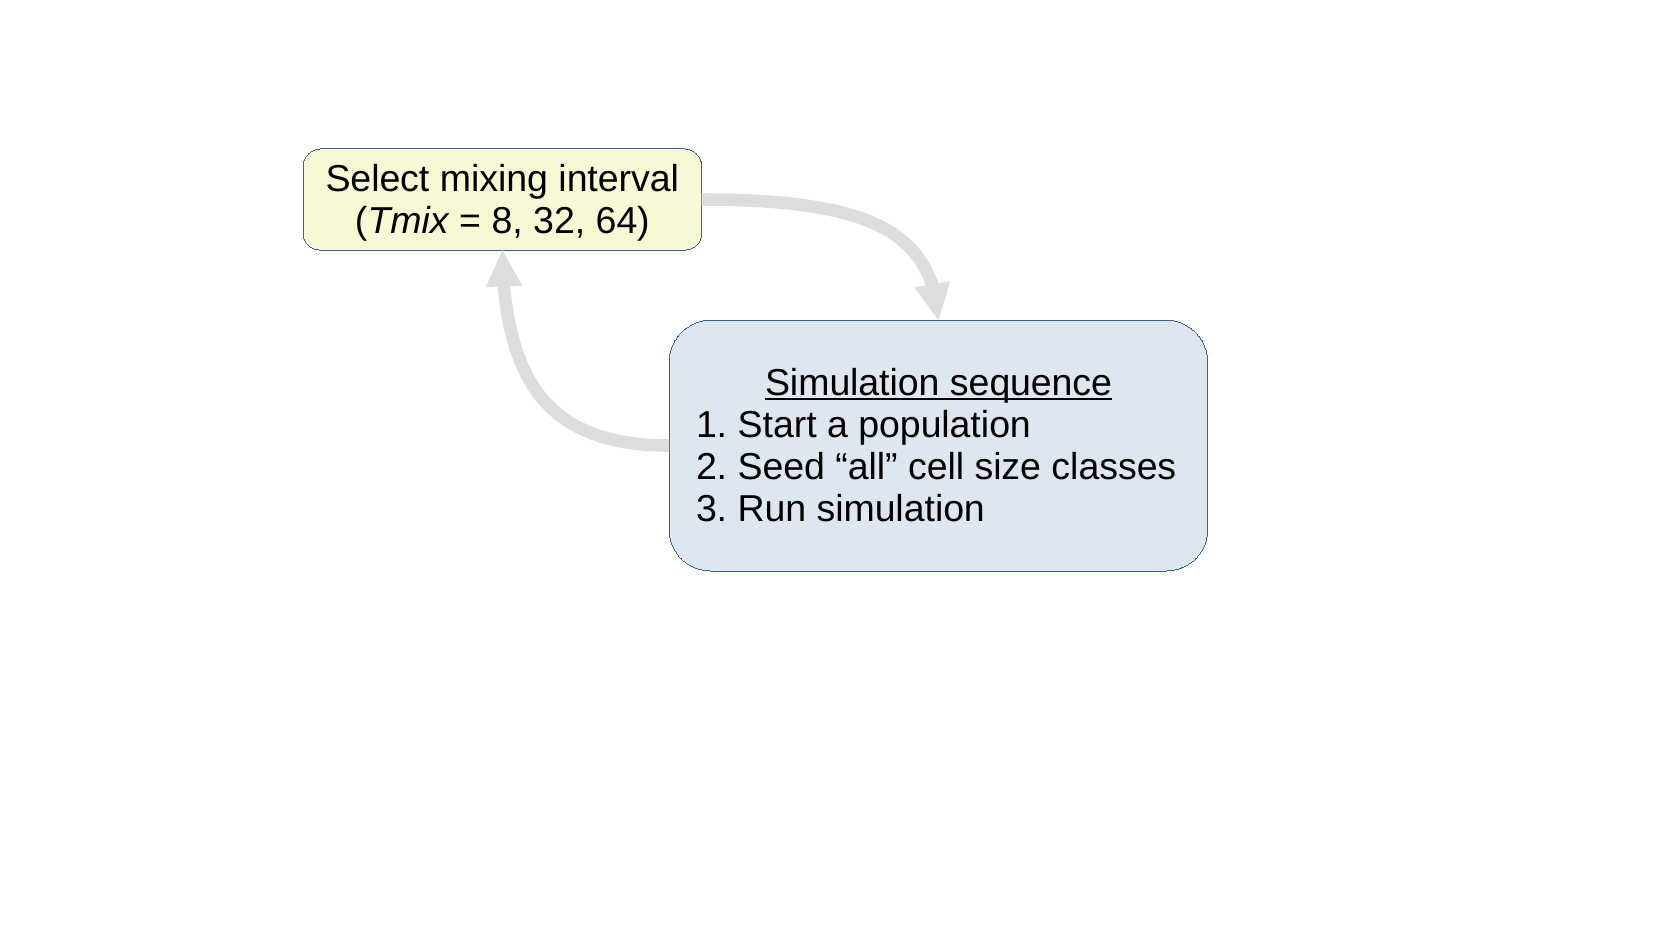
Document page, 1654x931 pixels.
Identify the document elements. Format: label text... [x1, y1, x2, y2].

text_box Select mixing interval (Tmix = 8, 32, 64) [303, 148, 702, 251]
text_box Simulation sequence 1. Start a population 2. Seed “all” cell size classes 3. Run simulation [669, 320, 1208, 572]
